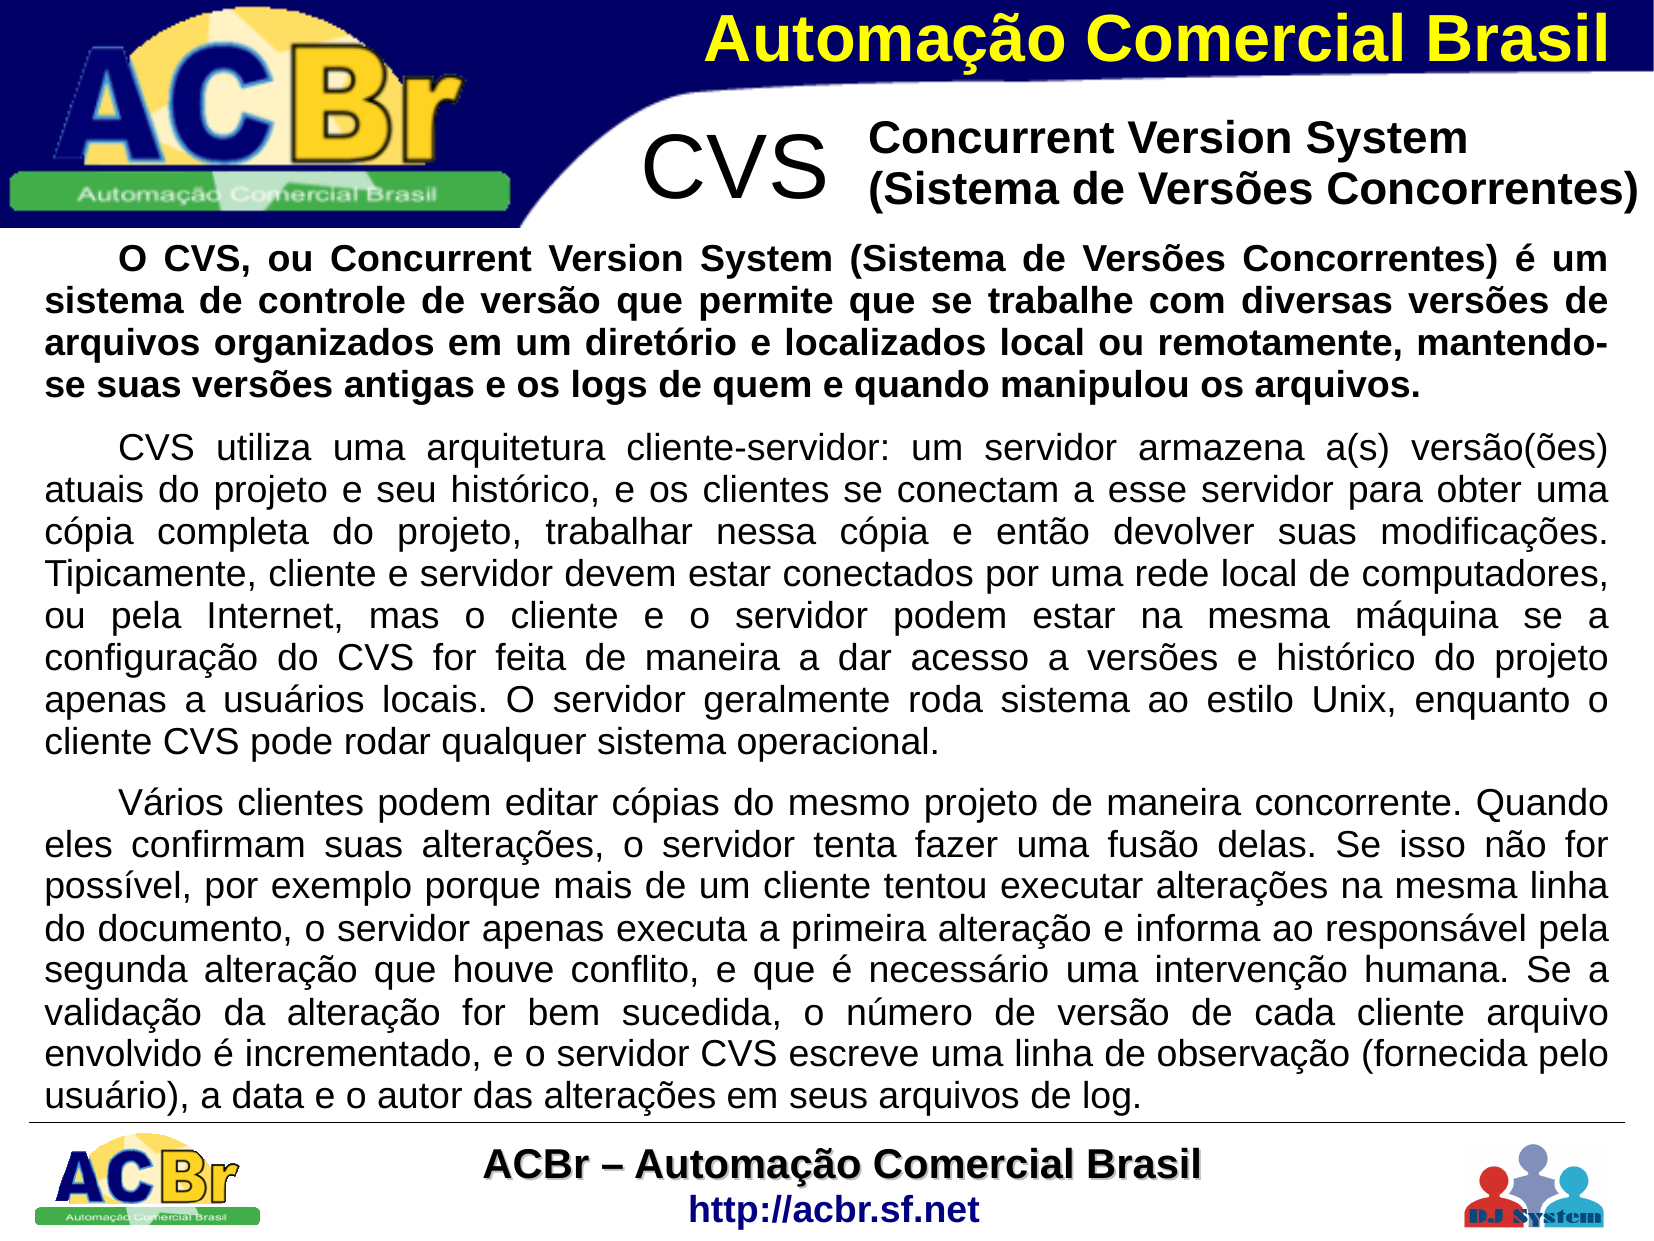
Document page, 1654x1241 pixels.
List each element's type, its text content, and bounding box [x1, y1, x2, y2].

title CVS [631, 115, 839, 218]
picture [1463, 1144, 1607, 1229]
text_box Vários clientes podem editar cópias do mesmo projeto de maneira concorrente. Quando eles confirmam suas alterações, o servidor tenta fazer uma fusão delas. Se isso não for possível, por exemplo porque mais de um cliente tentou executar alterações na mesma linha do documento, o servidor apenas executa a primeira alteração e informa ao responsável pela segunda alteração que houve conflito, e que é necessário uma intervenção humana. Se a validação da alteração for bem sucedida, o número de versão de cada cliente arquivo envolvido é incrementado, e o servidor CVS escreve uma linha de observação (fornecida pelo usuário), a data e o autor das alterações em seus arquivos de log. [29, 773, 1625, 1125]
text_box O CVS, ou Concurrent Version System (Sistema de Versões Concorrentes) é um sistema de controle de versão que permite que se trabalhe com diversas versões de arquivos organizados em um diretório e localizados local ou remotamente, mantendo-se suas versões antigas e os logs de quem e quando manipulou os arquivos. [29, 230, 1625, 419]
picture [0, 0, 1654, 228]
text_box CVS utiliza uma arquitetura cliente-servidor: um servidor armazena a(s) versão(ões) atuais do projeto e seu histórico, e os clientes se conectam a esse servidor para obter uma cópia completa do projeto, trabalhar nessa cópia e então devolver suas modificações. Tipicamente, cliente e servidor devem estar conectados por uma rede local de computadores, ou pela Internet, mas o cliente e o servidor podem estar na mesma máquina se a configuração do CVS for feita de maneira a dar acesso a versões e histórico do projeto apenas a usuários locais. O servidor geralmente roda sistema ao estilo Unix, enquanto o cliente CVS pode rodar qualquer sistema operacional. [29, 419, 1625, 771]
text_box Concurrent Version System (Sistema de Versões Concorrentes) [853, 104, 1654, 225]
picture [33, 1131, 261, 1228]
